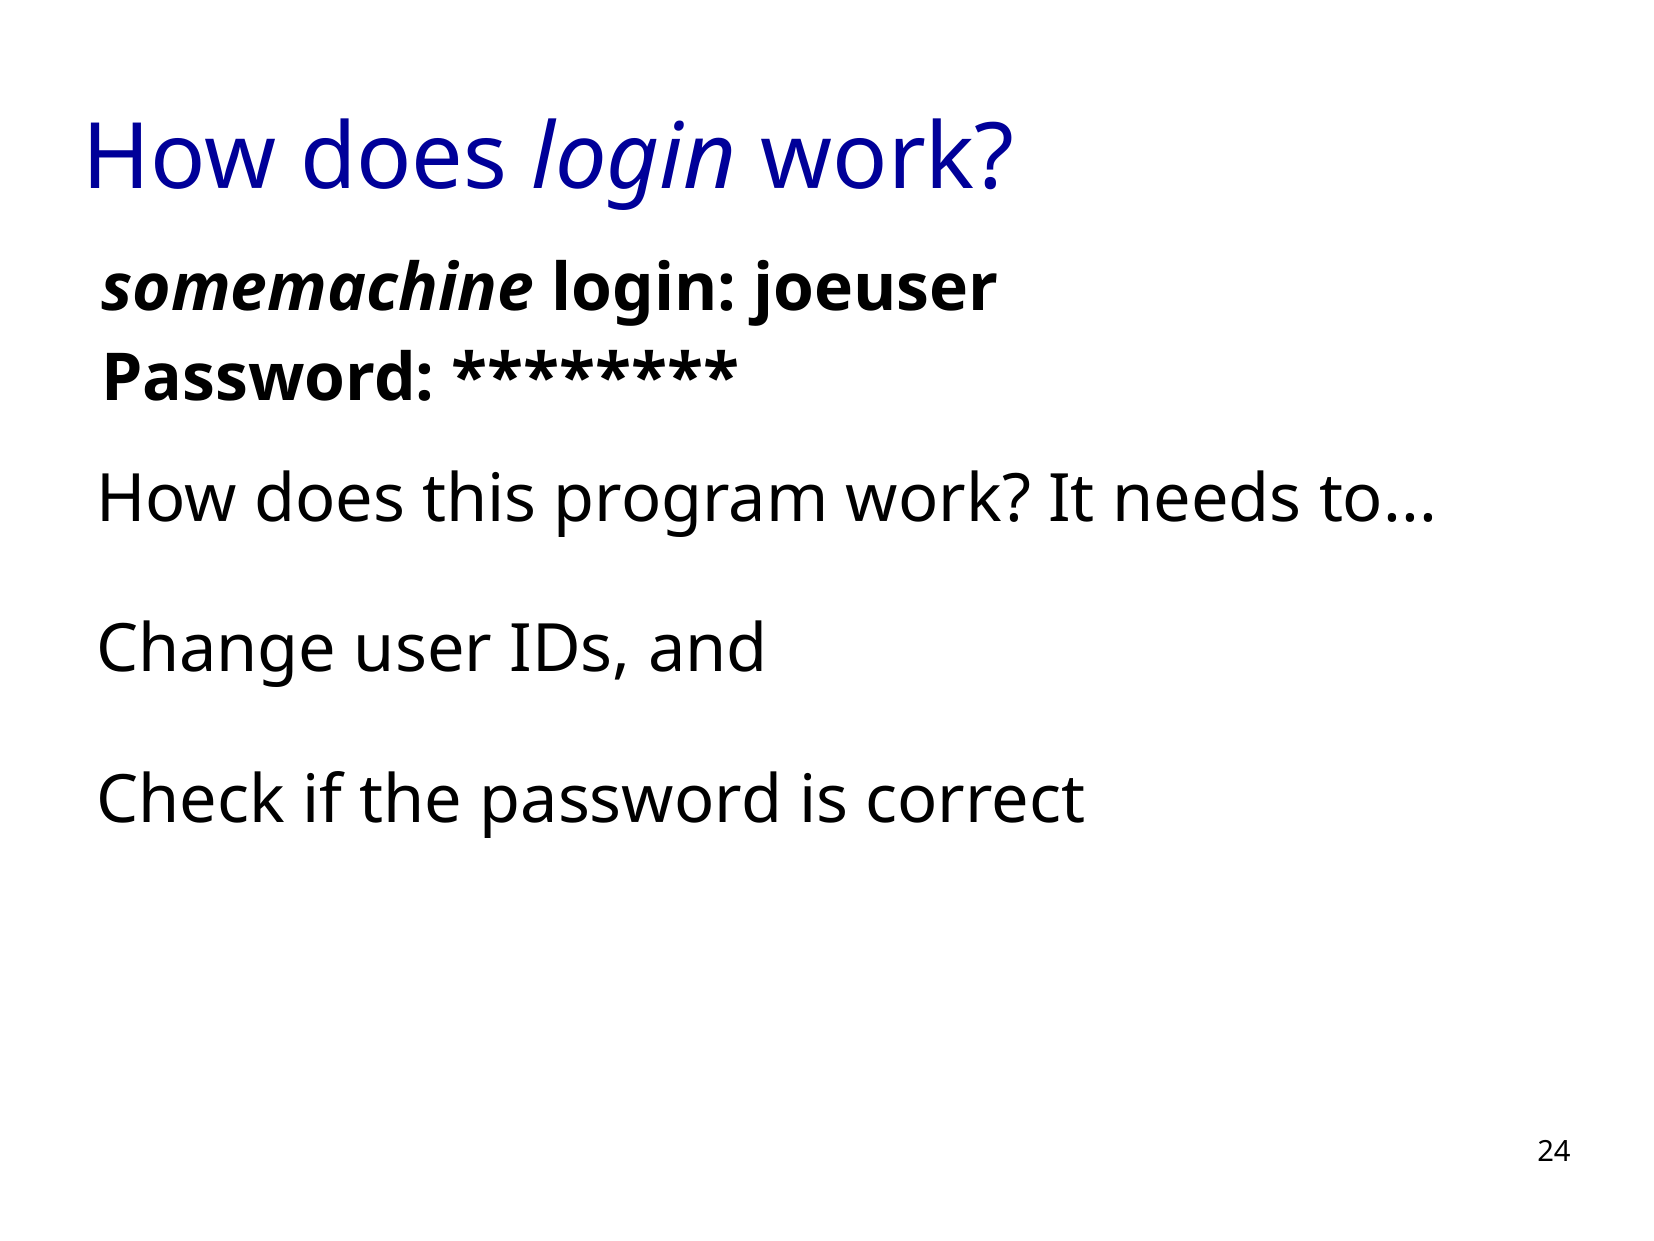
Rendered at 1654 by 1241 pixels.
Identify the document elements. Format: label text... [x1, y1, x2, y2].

title How does login work? [82, 49, 1571, 257]
text_box somemachine login: joeuser Password: ******** [65, 240, 1351, 421]
list How does this program work? It needs to... Change user IDs, and Check if the password is correct [60, 450, 1571, 1096]
